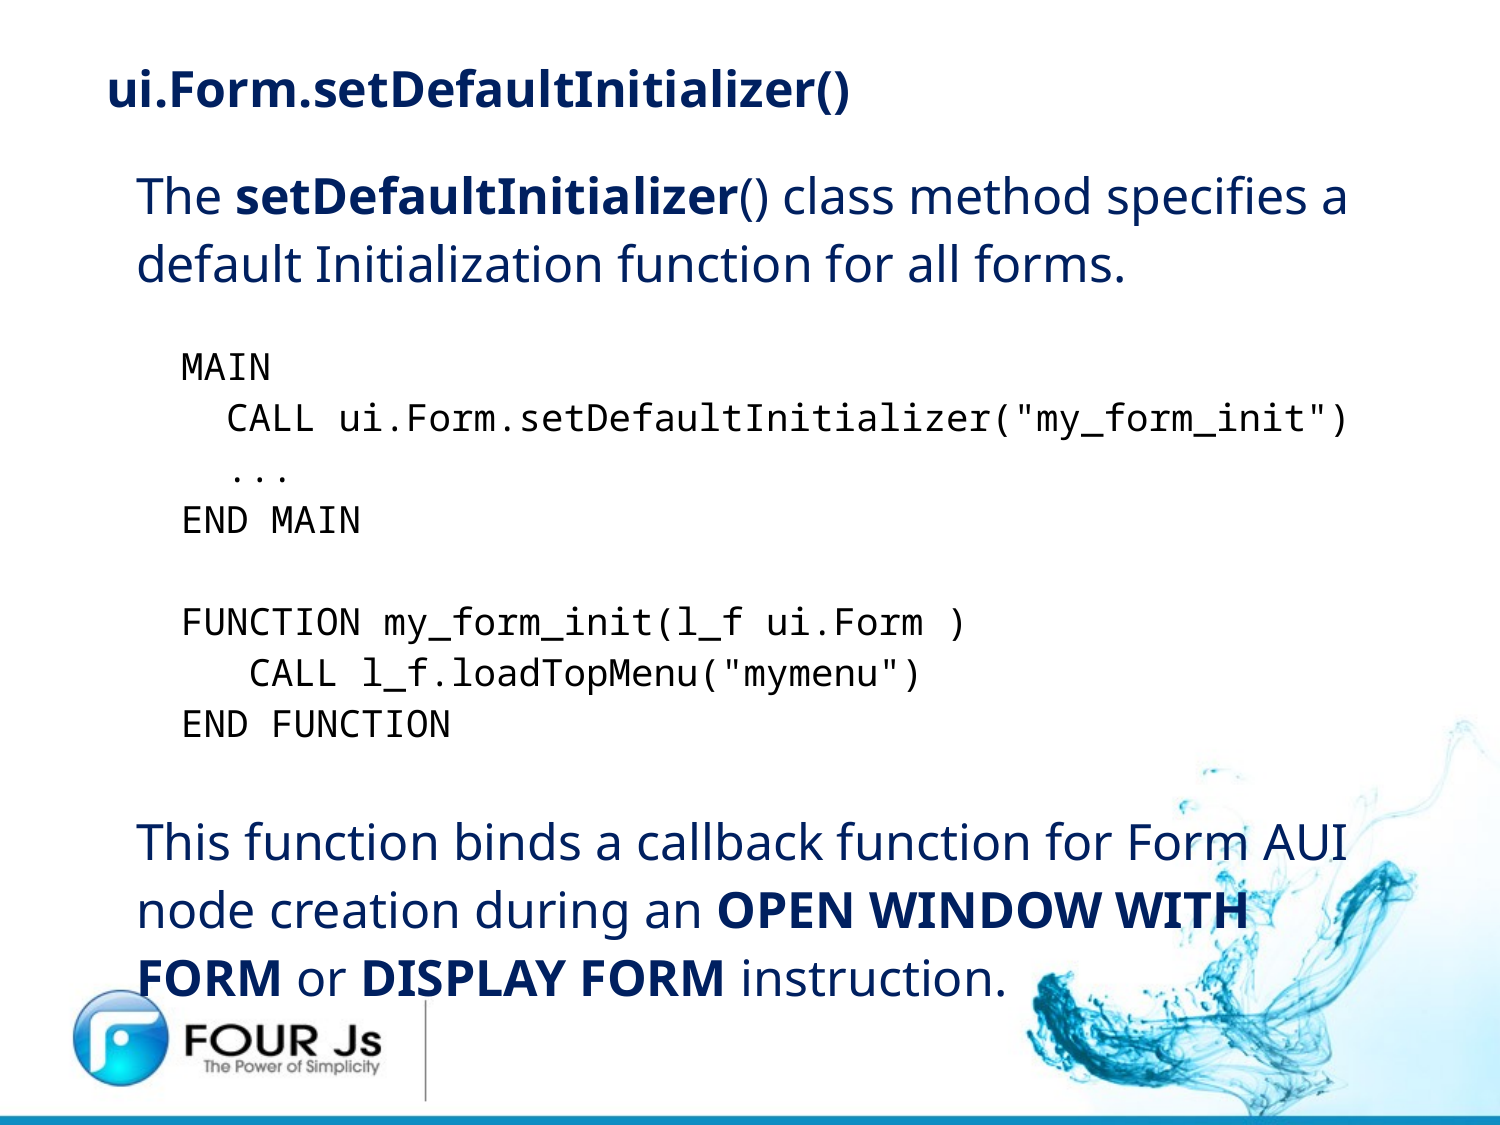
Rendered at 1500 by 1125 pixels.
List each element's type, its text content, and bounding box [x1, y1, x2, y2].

text_box The setDefaultInitializer() class method specifies a default Initialization function for all forms. MAIN CALL ui.Form.setDefaultInitializer("my_form_init") ... END MAIN FUNCTION my_form_init(l_f ui.Form ) CALL l_f.loadTopMenu("mymenu") END FUNCTION This function binds a callback function for Form AUI node creation during an OPEN WINDOW WITH FORM or DISPLAY FORM instruction. [121, 153, 1418, 984]
picture [0, 0, 1500, 1122]
title ui.Form.setDefaultInitializer() [106, 35, 1388, 142]
